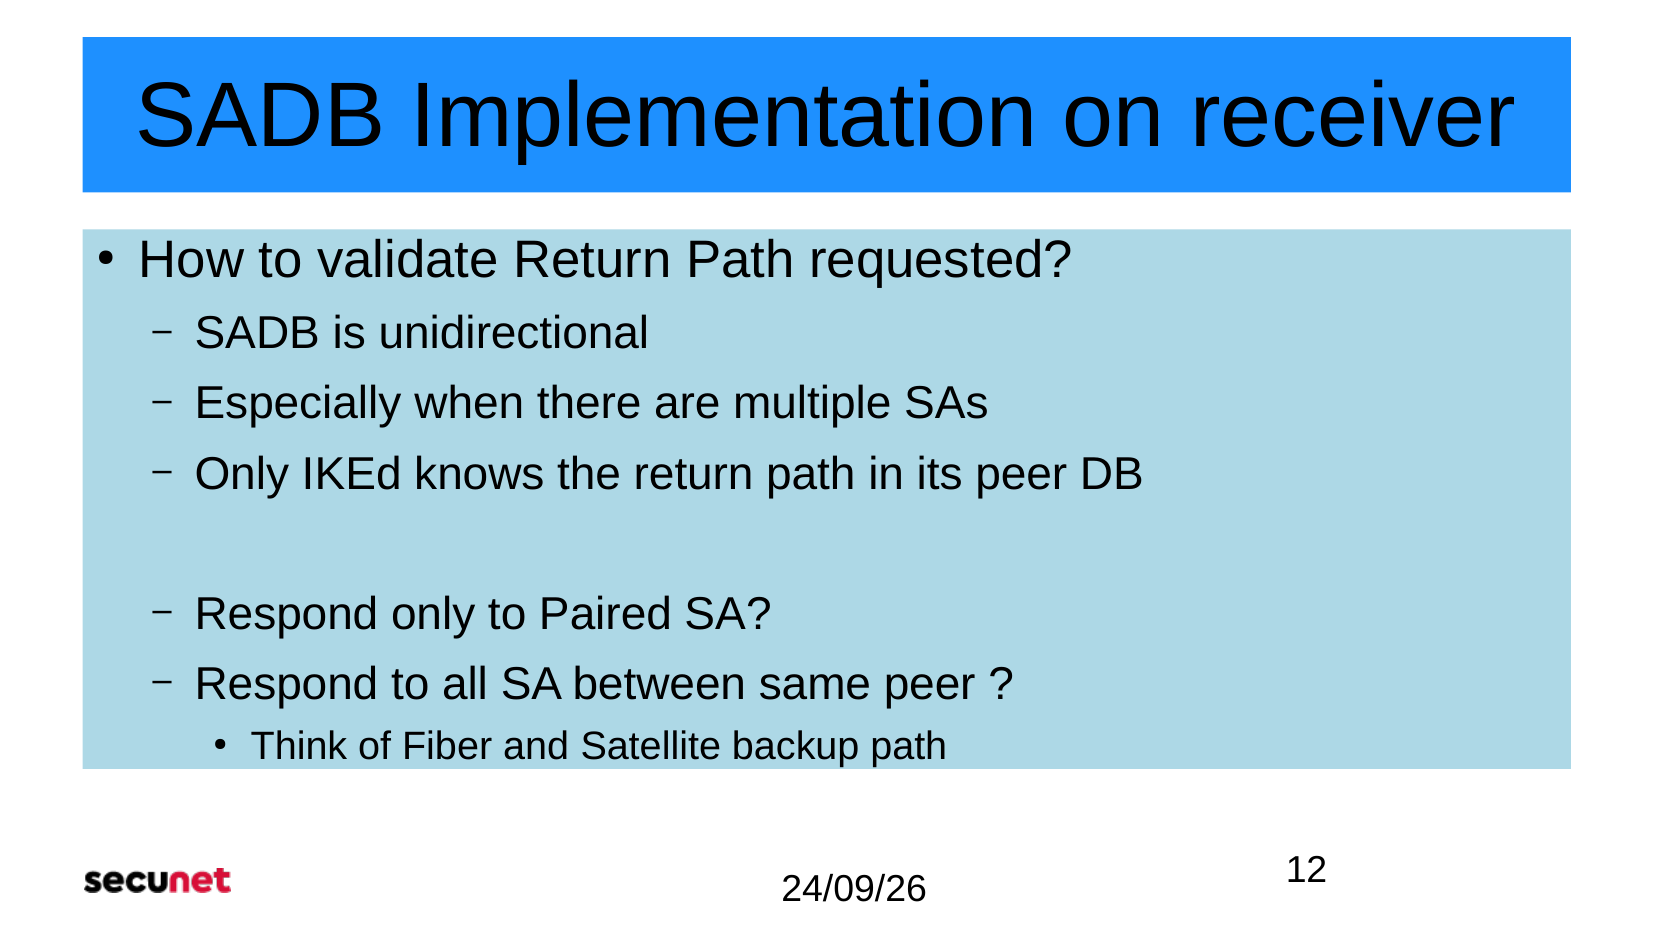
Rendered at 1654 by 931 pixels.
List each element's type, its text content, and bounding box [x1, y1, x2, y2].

title SADB Implementation on receiver [82, 37, 1571, 193]
picture [84, 868, 231, 893]
list How to validate Return Path requested? SADB is unidirectional Especially when there are multiple SAs Only IKEd knows the return path in its peer DB Respond only to Paired SA? Respond to all SA between same peer ? Think of Fiber and Satellite backup path [82, 229, 1571, 769]
